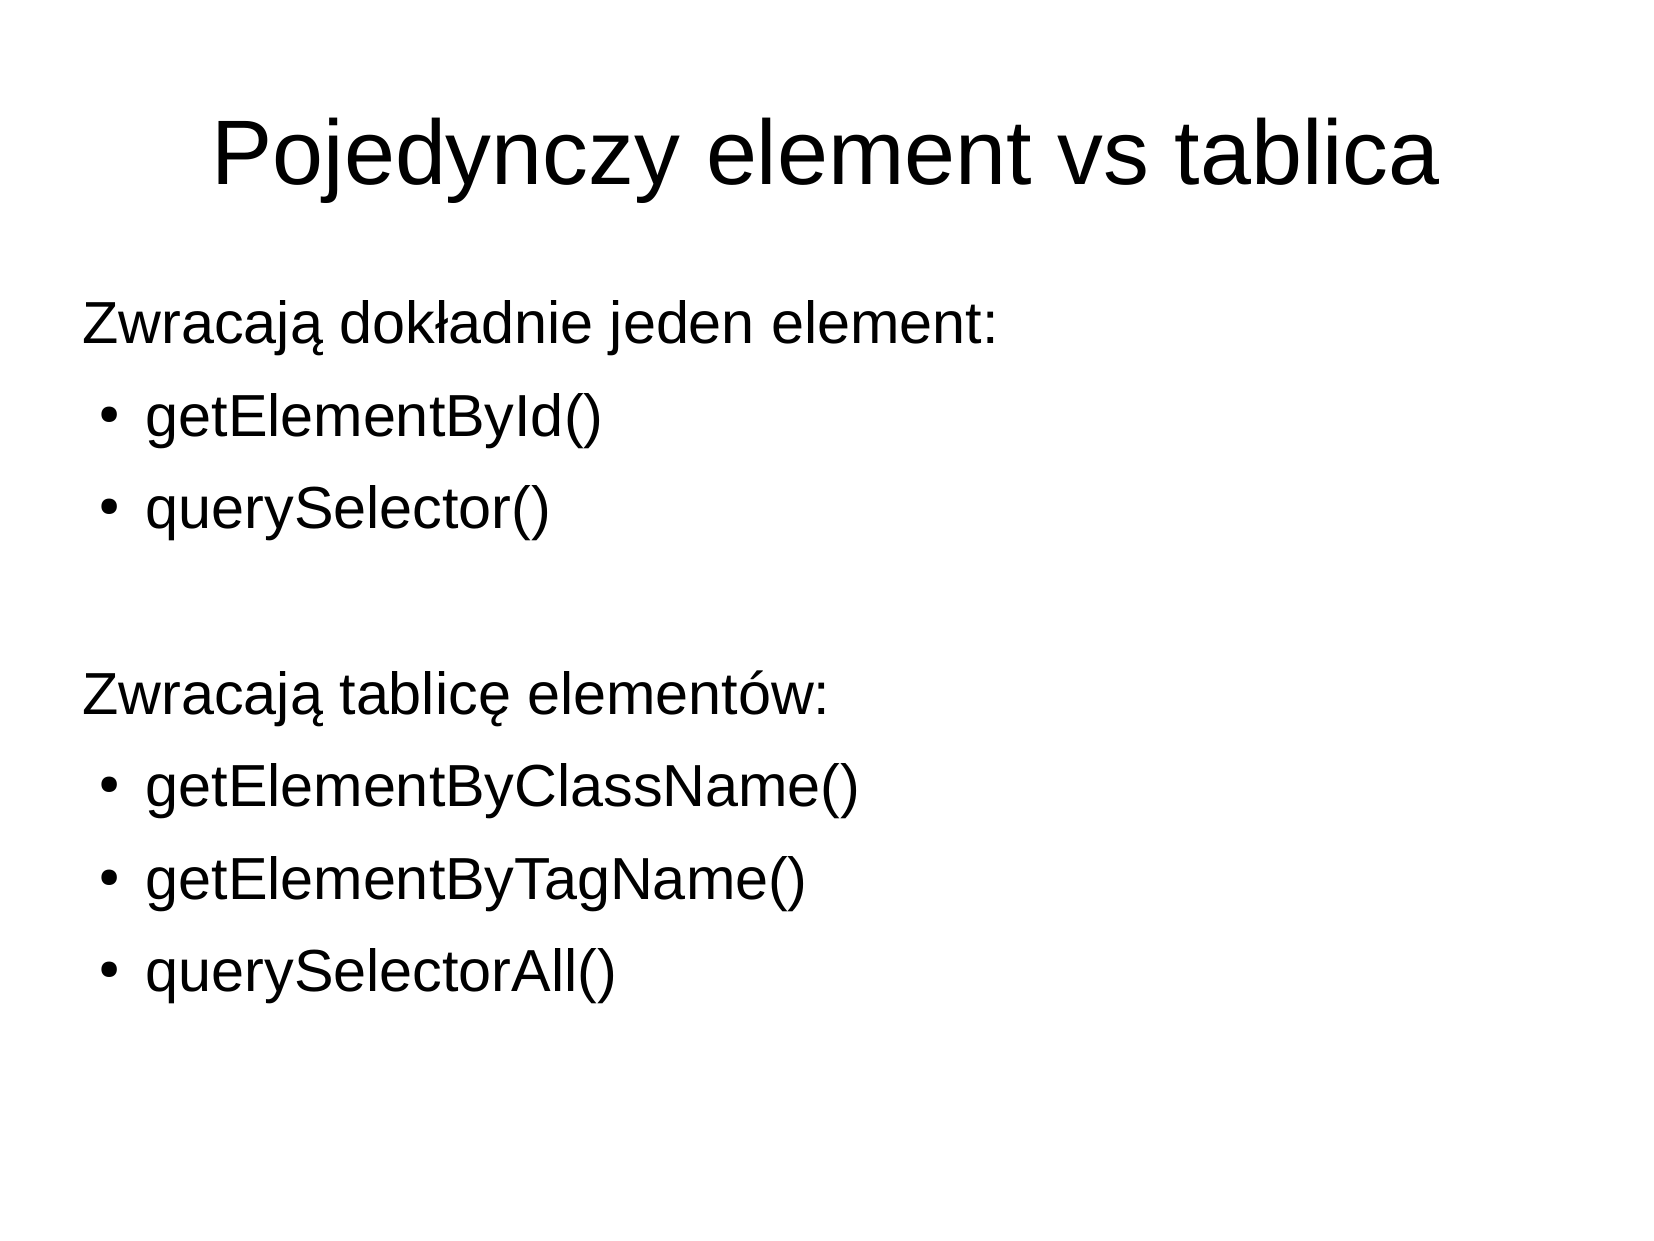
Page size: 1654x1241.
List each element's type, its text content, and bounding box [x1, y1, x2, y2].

title Pojedynczy element vs tablica [82, 49, 1571, 257]
list Zwracają dokładnie jeden element: getElementById() querySelector() Zwracają tablicę elementów: getElementByClassName() getElementByTagName() querySelectorAll() [82, 290, 1571, 1010]
